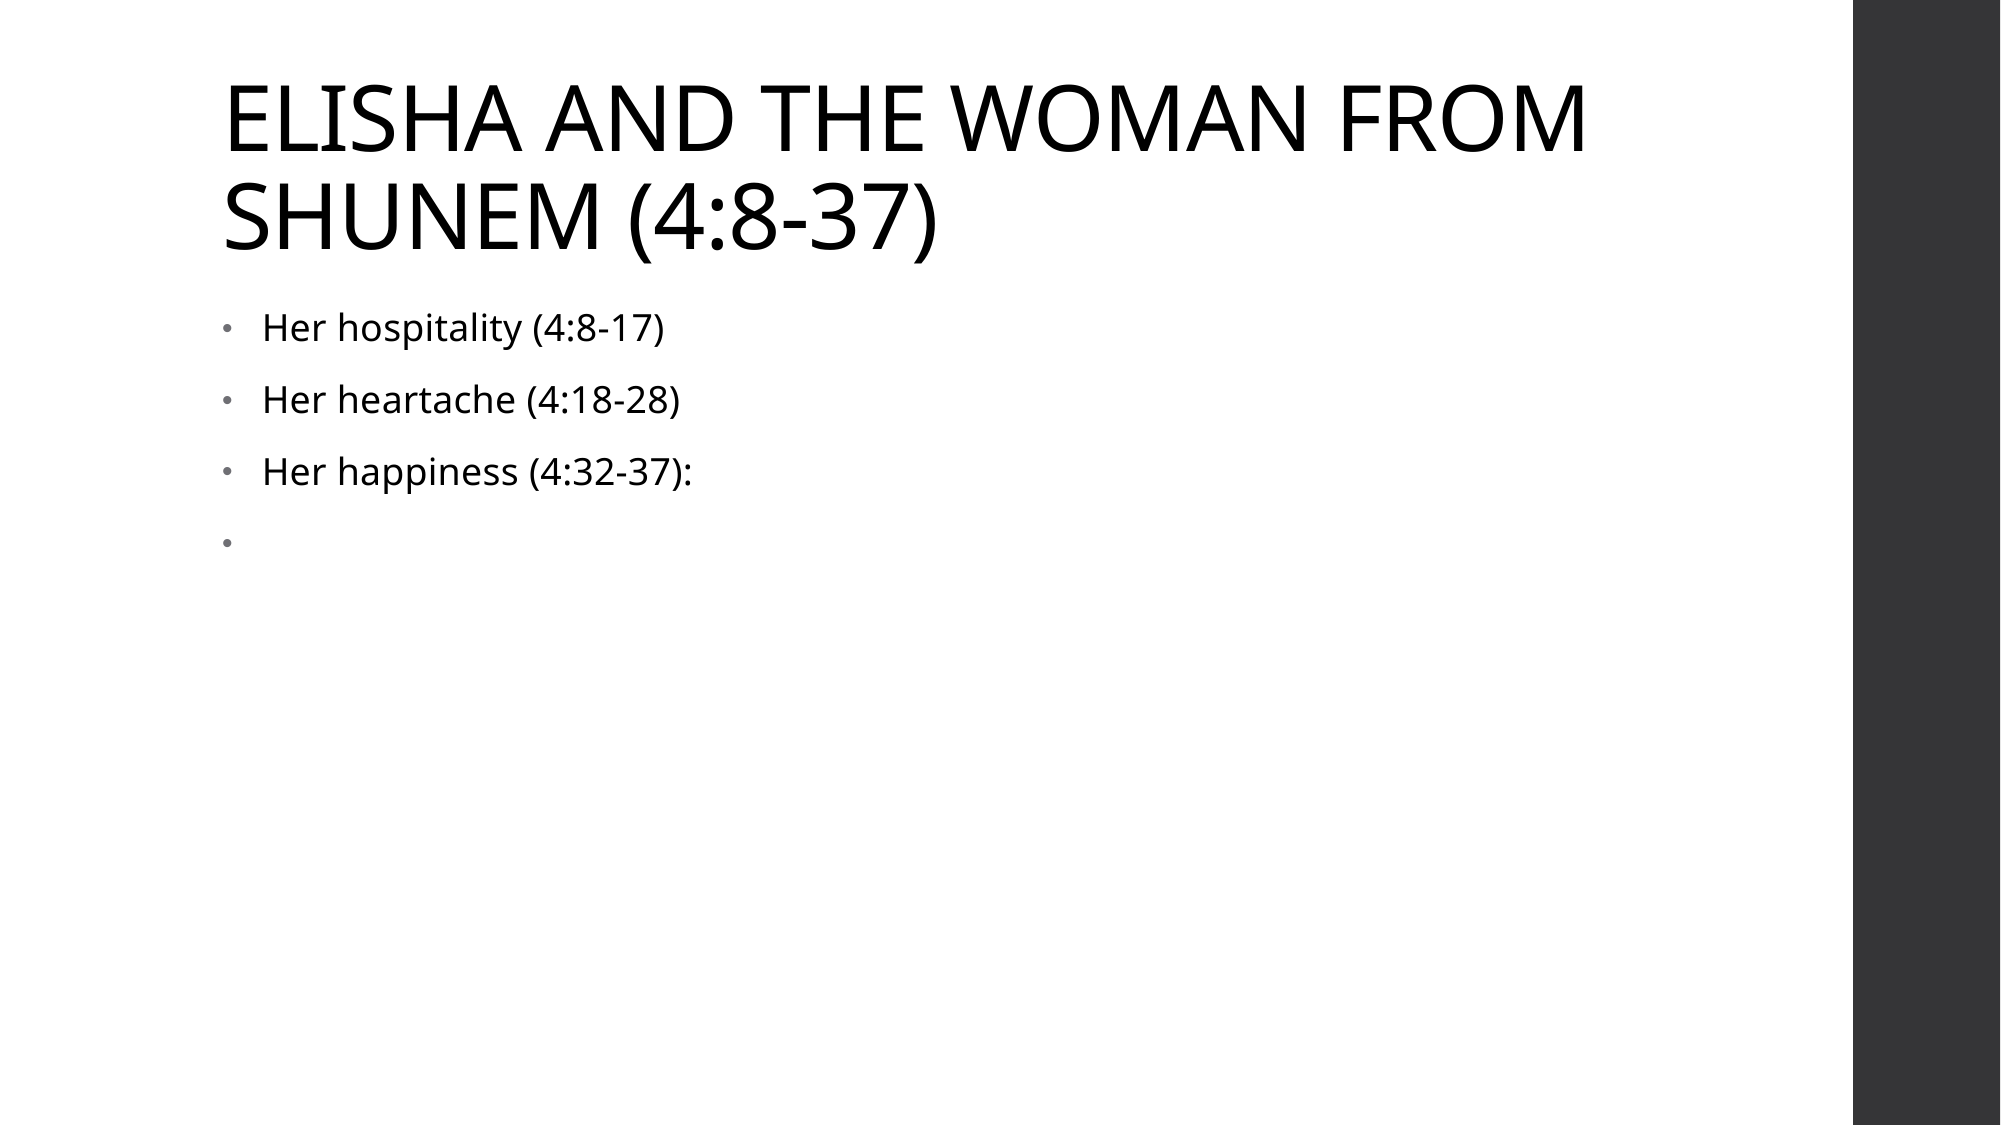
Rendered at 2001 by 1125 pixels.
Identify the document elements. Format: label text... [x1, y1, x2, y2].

list Her hospitality (4:8-17) Her heartache (4:18-28) Her happiness (4:32-37): [206, 299, 1617, 1014]
title ELISHA AND THE WOMAN FROM SHUNEM (4:8-37) [206, 60, 1797, 278]
